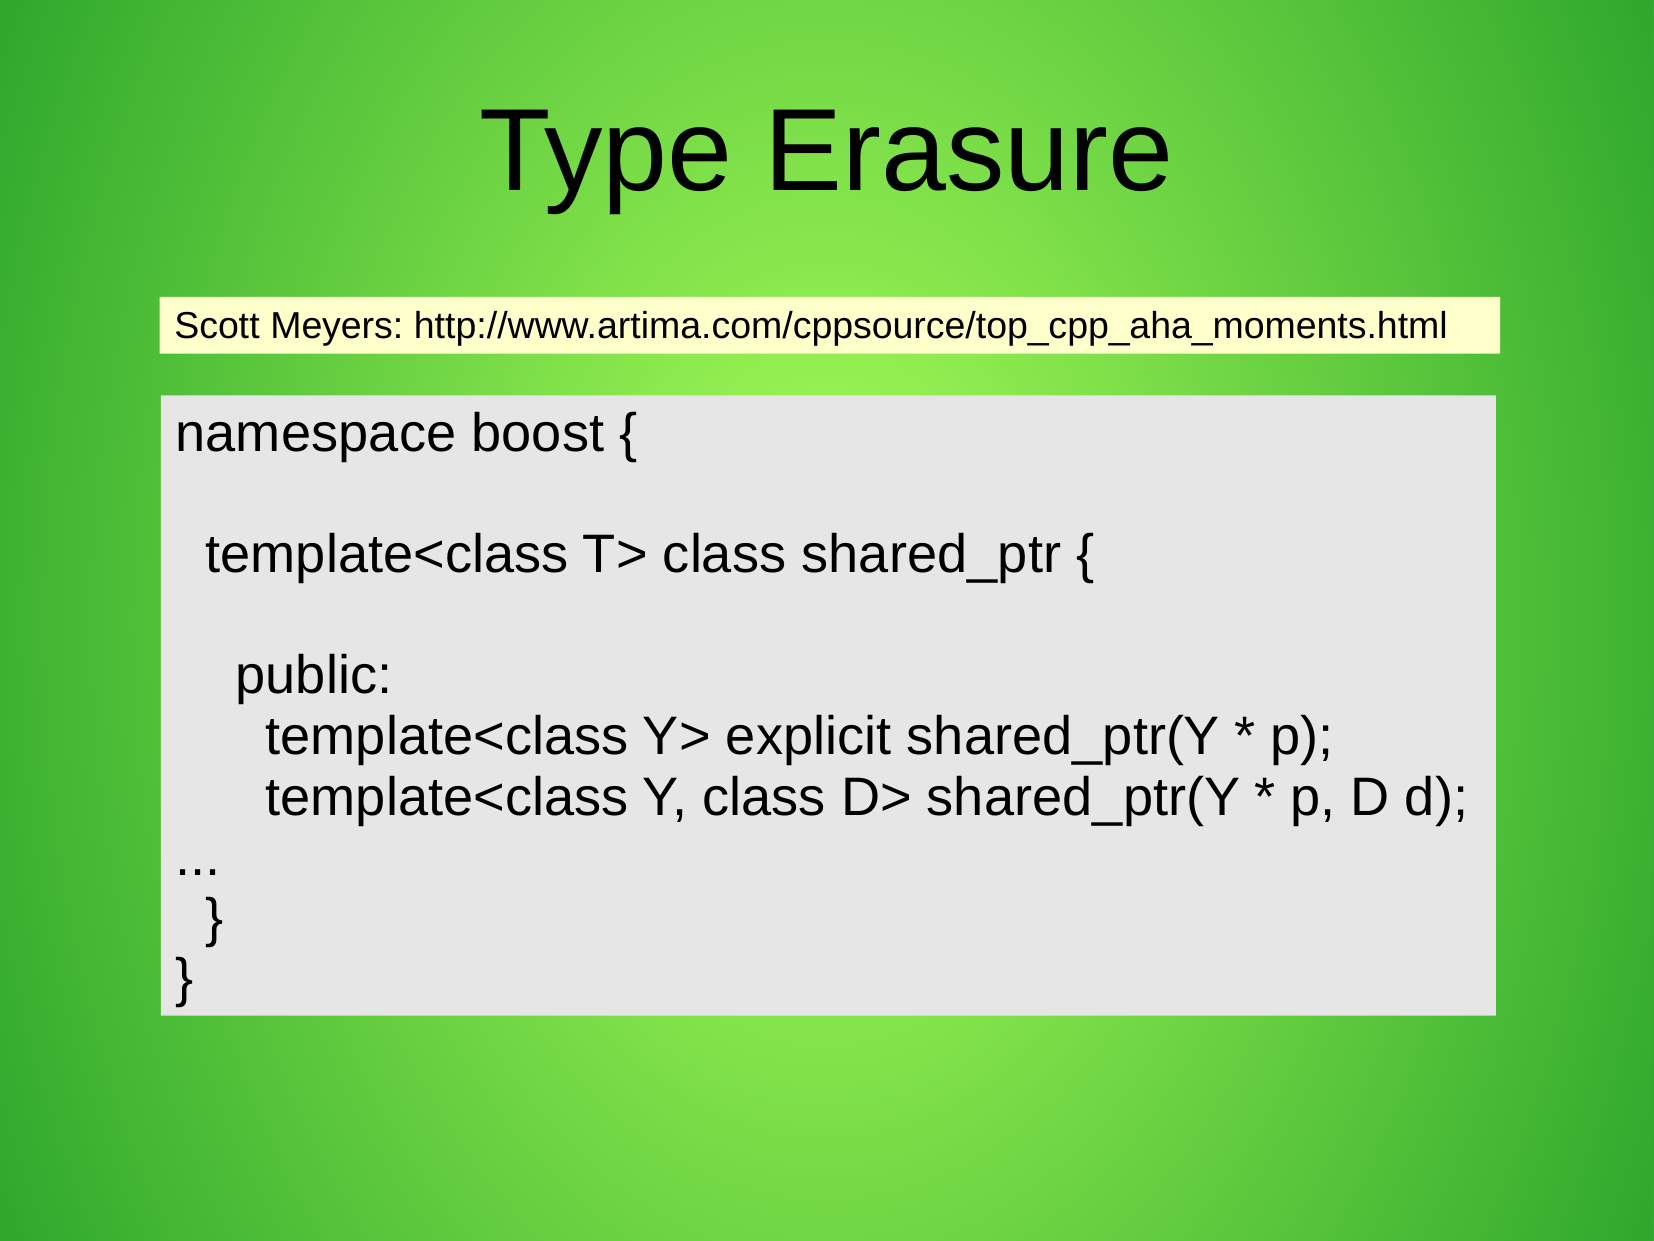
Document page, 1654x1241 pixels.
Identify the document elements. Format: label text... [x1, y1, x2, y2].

title Type Erasure [82, 47, 1571, 252]
text_box namespace boost { template<class T> class shared_ptr { public: template<class Y> explicit shared_ptr(Y * p); template<class Y, class D> shared_ptr(Y * p, D d); ... } } [160, 395, 1496, 1016]
text_box Scott Meyers: http://www.artima.com/cppsource/top_cpp_aha_moments.html [159, 296, 1501, 354]
